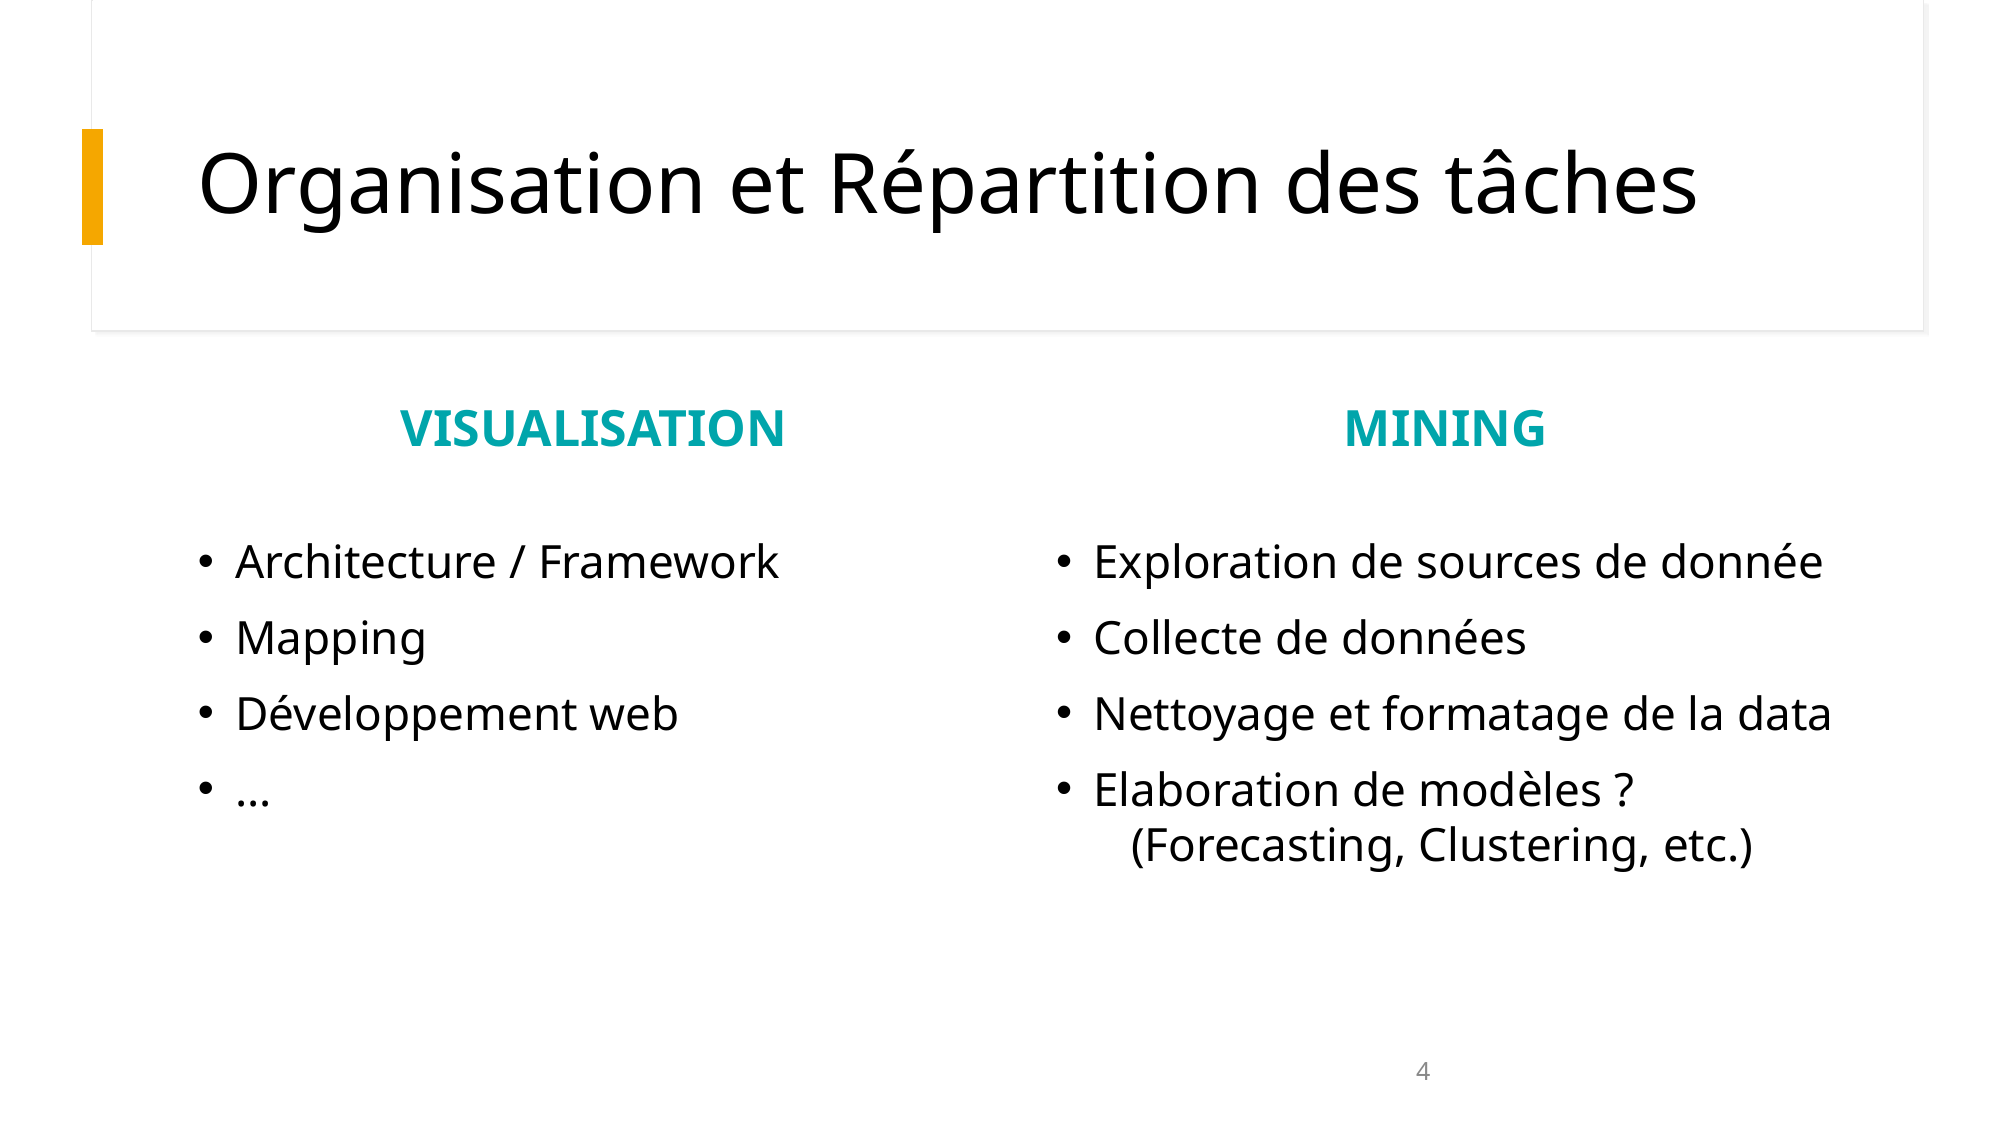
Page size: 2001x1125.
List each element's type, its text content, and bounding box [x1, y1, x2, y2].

text_box [1401, 1042, 1852, 1103]
title Organisation et Répartition des tâches [183, 90, 1852, 284]
list VISUALISATION [183, 389, 994, 525]
list Exploration de sources de donnée Collecte de données Nettoyage et formatage de la data Elaboration de modèles ? (Forecasting, Clustering, etc.) [1041, 525, 1852, 1013]
list Architecture / Framework Mapping Développement web … [183, 525, 994, 1013]
list MINING [1041, 389, 1852, 525]
